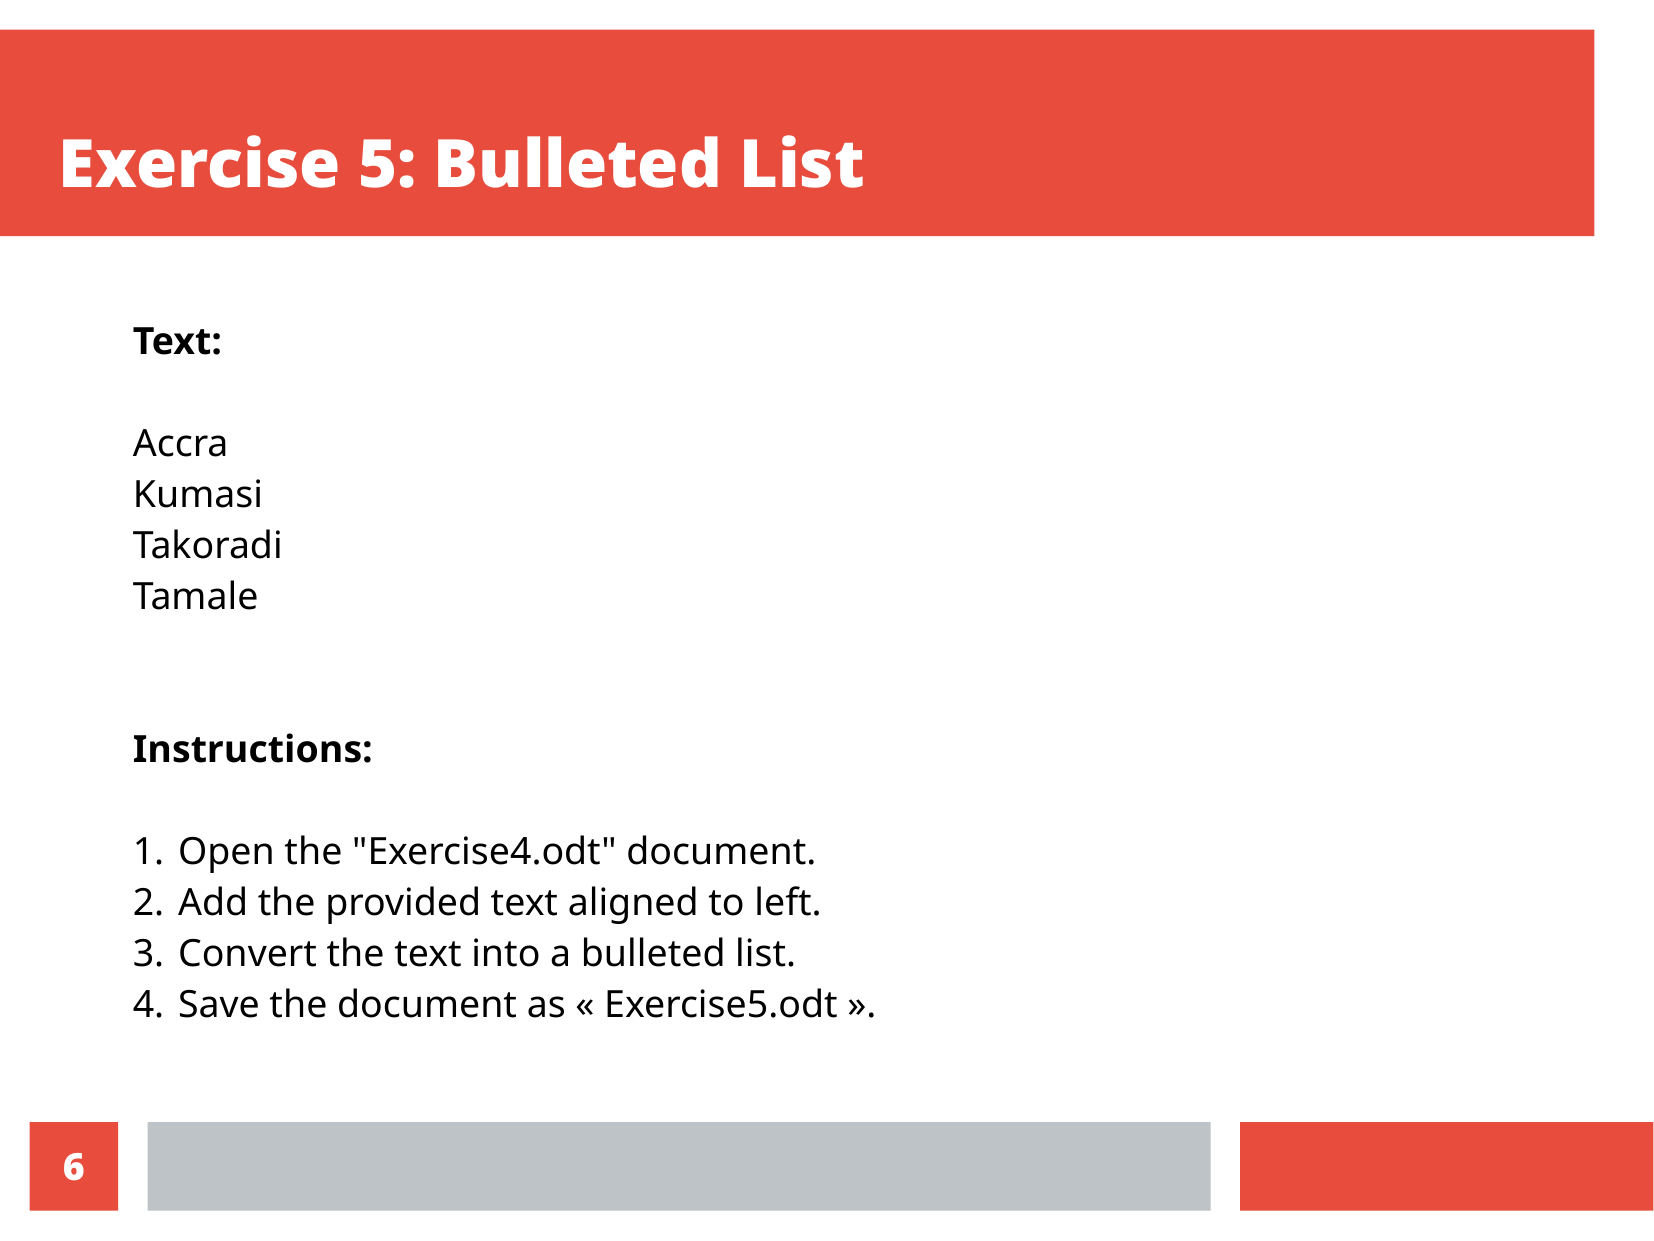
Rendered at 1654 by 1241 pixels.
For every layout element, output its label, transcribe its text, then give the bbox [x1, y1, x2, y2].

text_box Text: Accra Kumasi Takoradi Tamale Instructions: Open the "Exercise4.odt" document. Add the provided text aligned to left. Convert the text into a bulleted list. Save the document as « Exercise5.odt ». [118, 307, 1536, 932]
title Exercise 5: Bulleted List [59, 59, 1595, 207]
